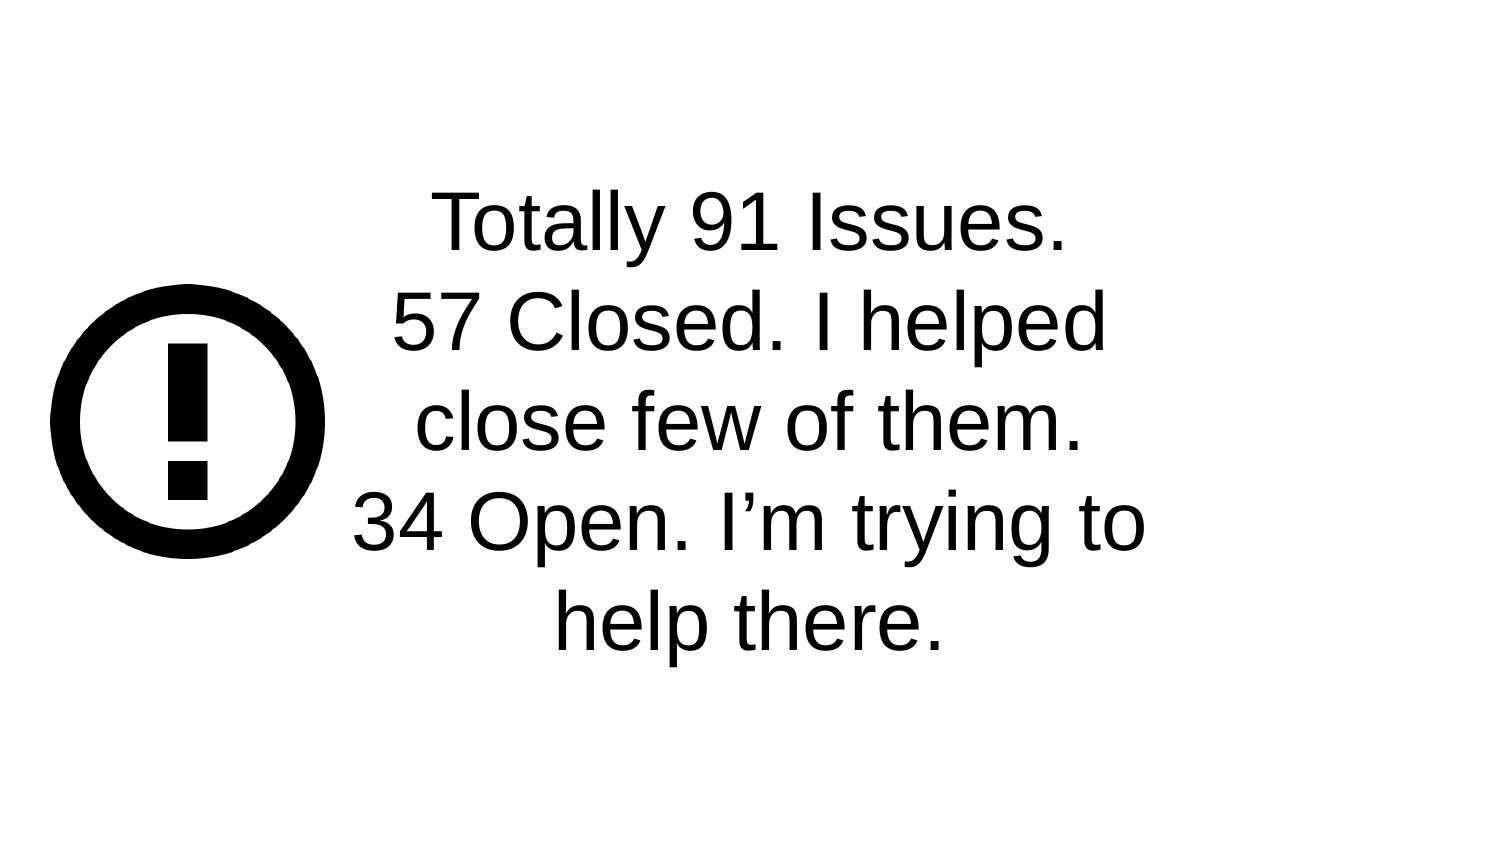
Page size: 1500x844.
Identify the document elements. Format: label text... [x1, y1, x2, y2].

text_box Totally 91 Issues. 57 Closed. I helped close few of them. 34 Open. I’m trying to help there. [324, 152, 1176, 692]
picture [50, 284, 325, 560]
